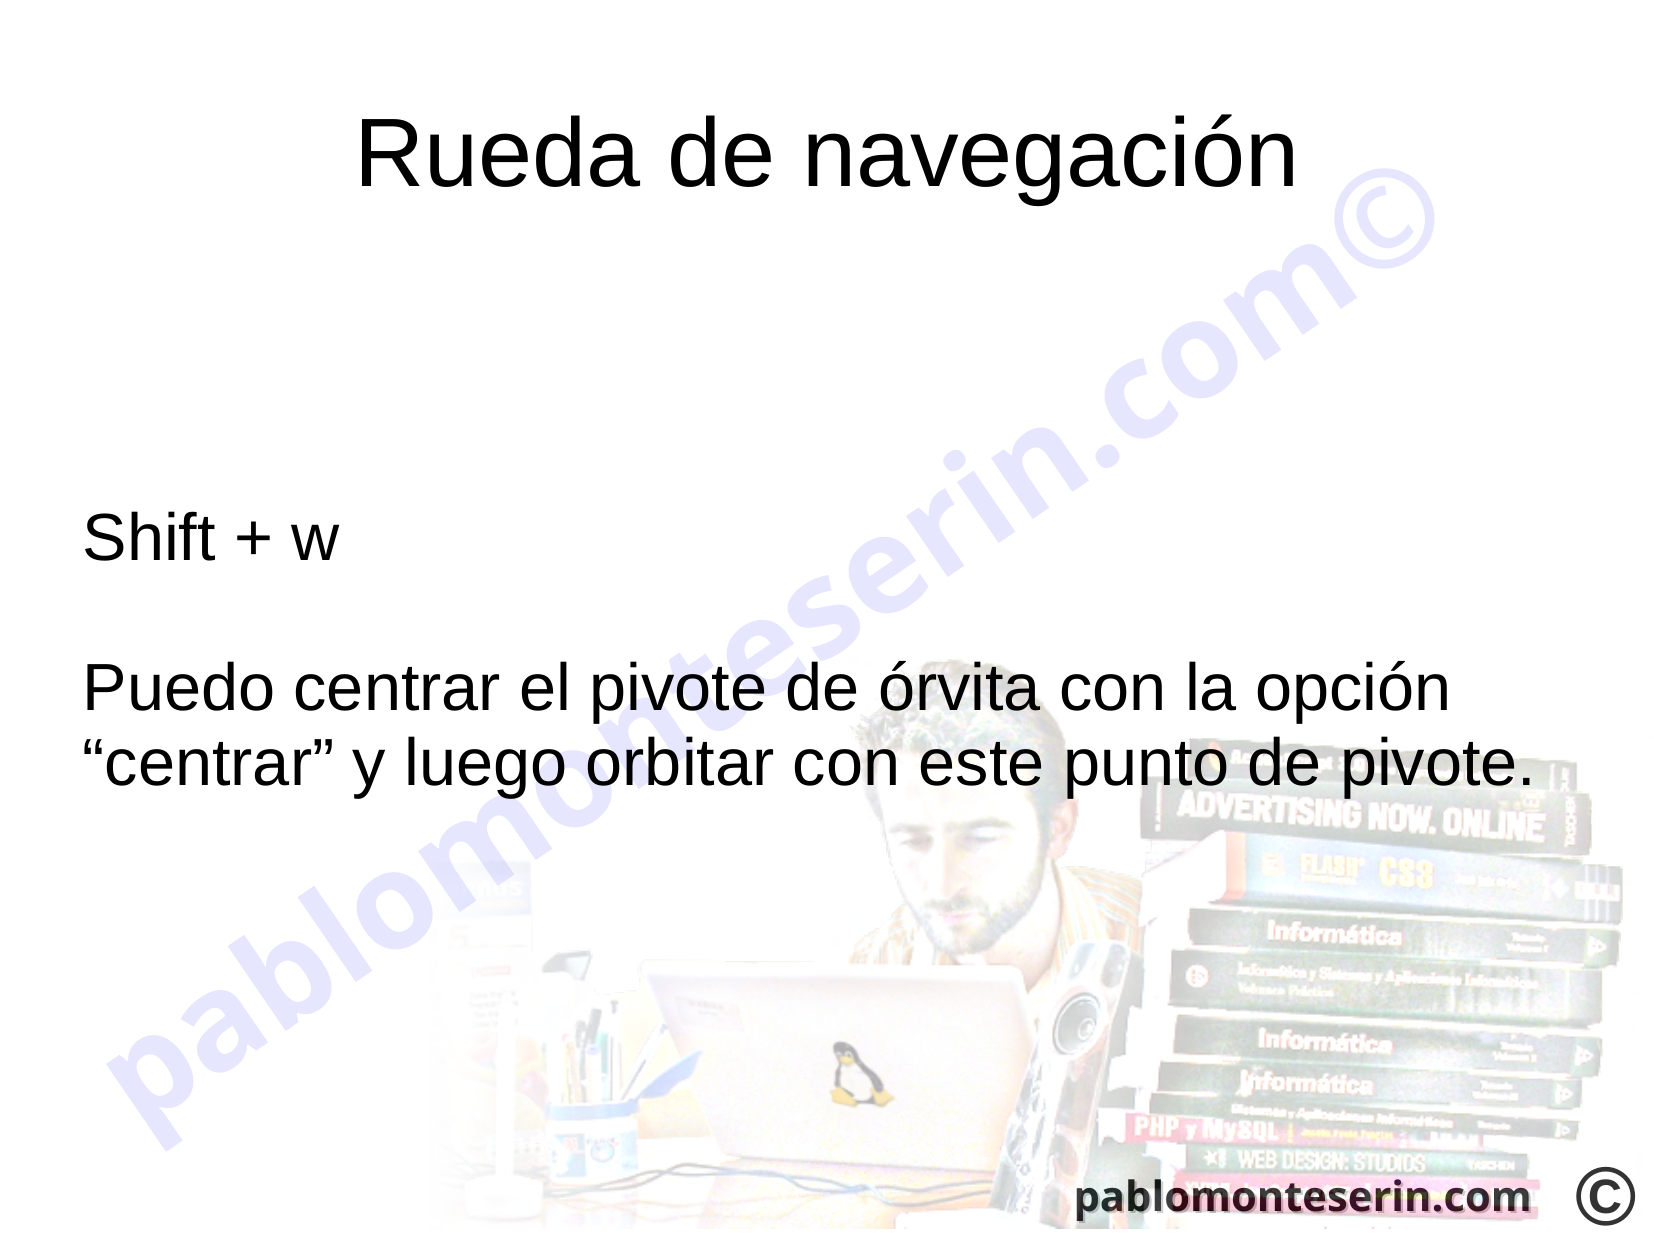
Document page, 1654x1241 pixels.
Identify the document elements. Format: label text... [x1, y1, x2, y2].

title Rueda de navegación [82, 49, 1571, 257]
subtitle Shift + w Puedo centrar el pivote de órvita con la opción “centrar” y luego orbitar con este punto de pivote. [82, 290, 1571, 1010]
picture [412, 640, 1654, 1229]
